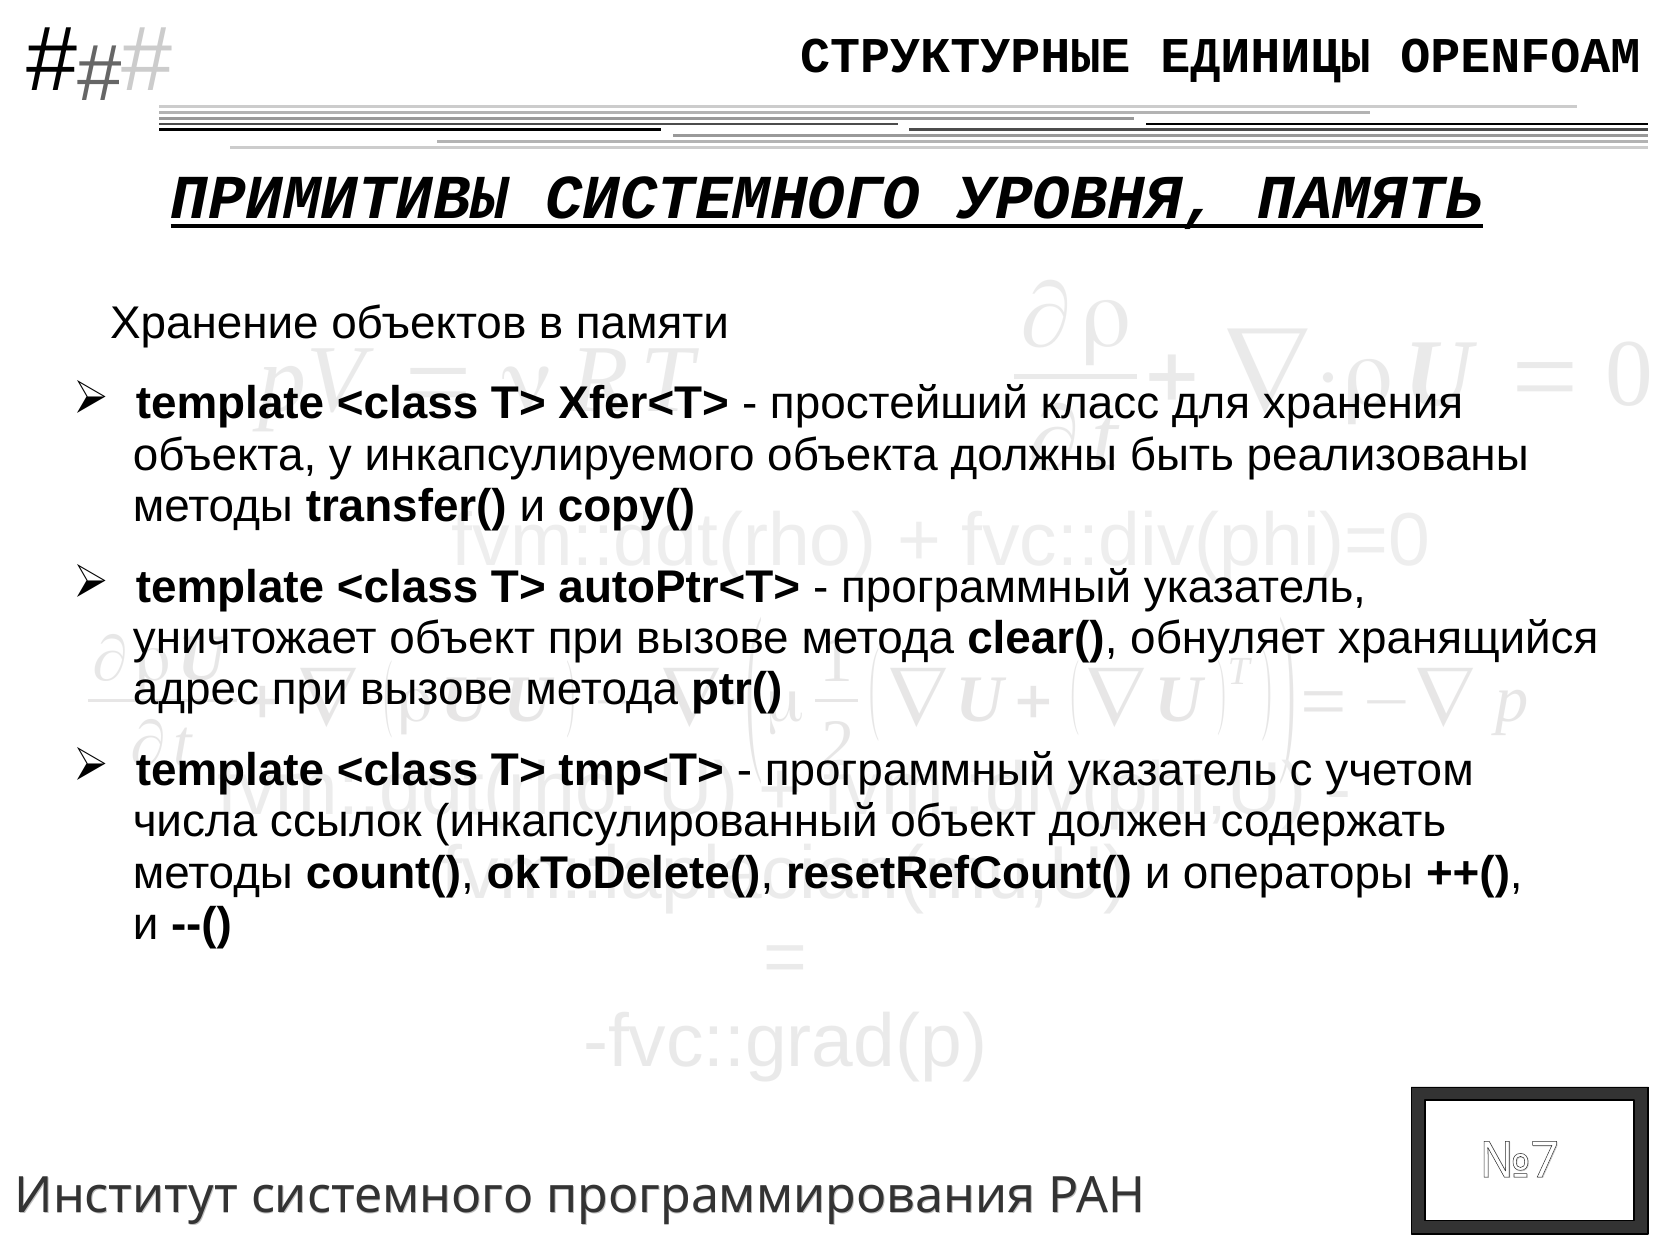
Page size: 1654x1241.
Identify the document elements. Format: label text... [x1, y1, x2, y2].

title ПРИМИТИВЫ СИСТЕМНОГО УРОВНЯ, ПАМЯТЬ [0, 147, 1654, 257]
text_box Хранение объектов в памяти template <class T> Xfer<T> - простейший класс для хранения объекта, у инкапсулируемого объекта должны быть реализованы методы transfer() и copy() template <class T> autoPtr<T> - программный указатель, уничтожает объект при вызове метода clear(), обнуляет хранящийся адрес при вызове метода ptr() template <class T> tmp<T> - программный указатель с учетом числа ссылок (инкапсулированный объект должен содержать методы count(), okToDelete(), resetRefCount() и операторы ++(), и --() [59, 289, 1625, 957]
